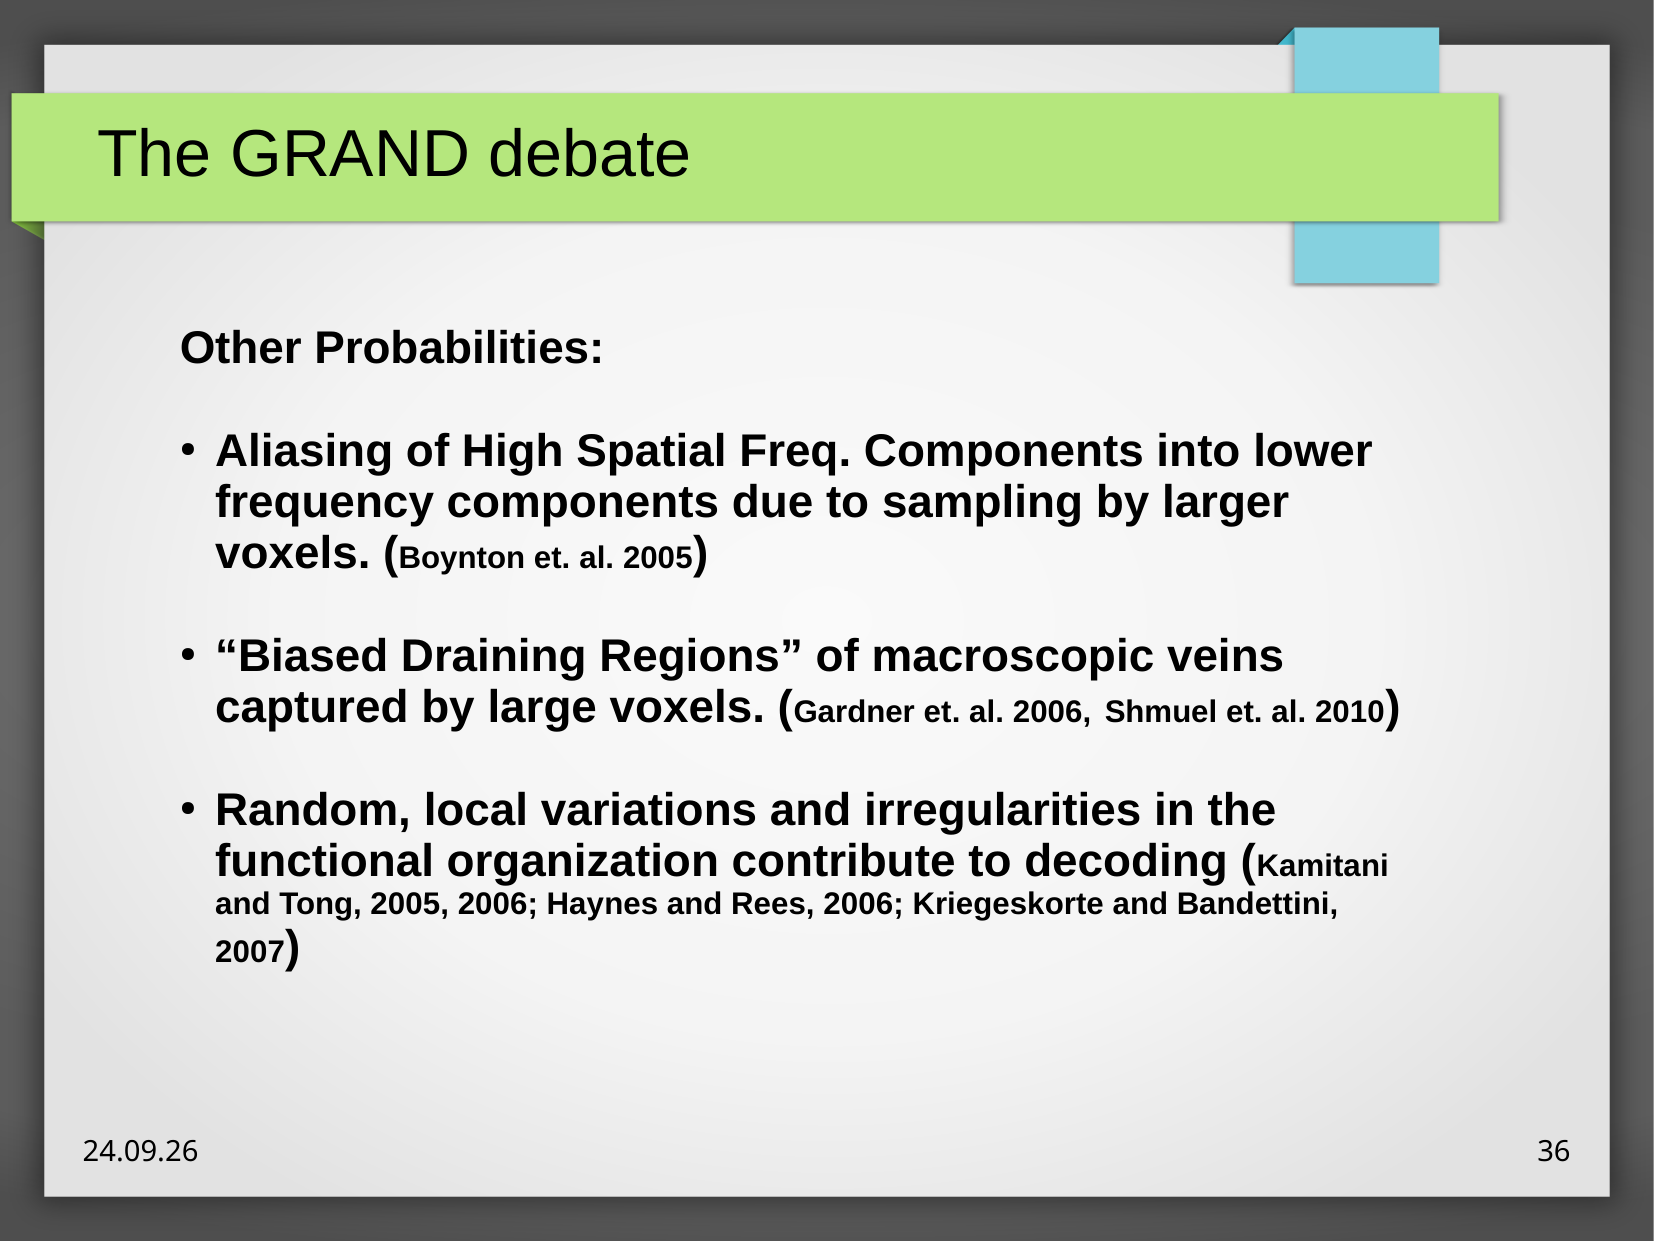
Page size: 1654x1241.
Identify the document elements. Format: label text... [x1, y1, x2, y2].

text_box Other Probabilities: Aliasing of High Spatial Freq. Components into lower frequency components due to sampling by larger voxels. (Boynton et. al. 2005) “Biased Draining Regions” of macroscopic veins captured by large voxels. (Gardner et. al. 2006, Shmuel et. al. 2010) Random, local variations and irregularities in the functional organization contribute to decoding (Kamitani and Tong, 2005, 2006; Haynes and Rees, 2006; Kriegeskorte and Bandettini, 2007) [165, 315, 1441, 1051]
picture [0, 0, 1654, 1241]
text_box The GRAND debate [82, 94, 1264, 213]
